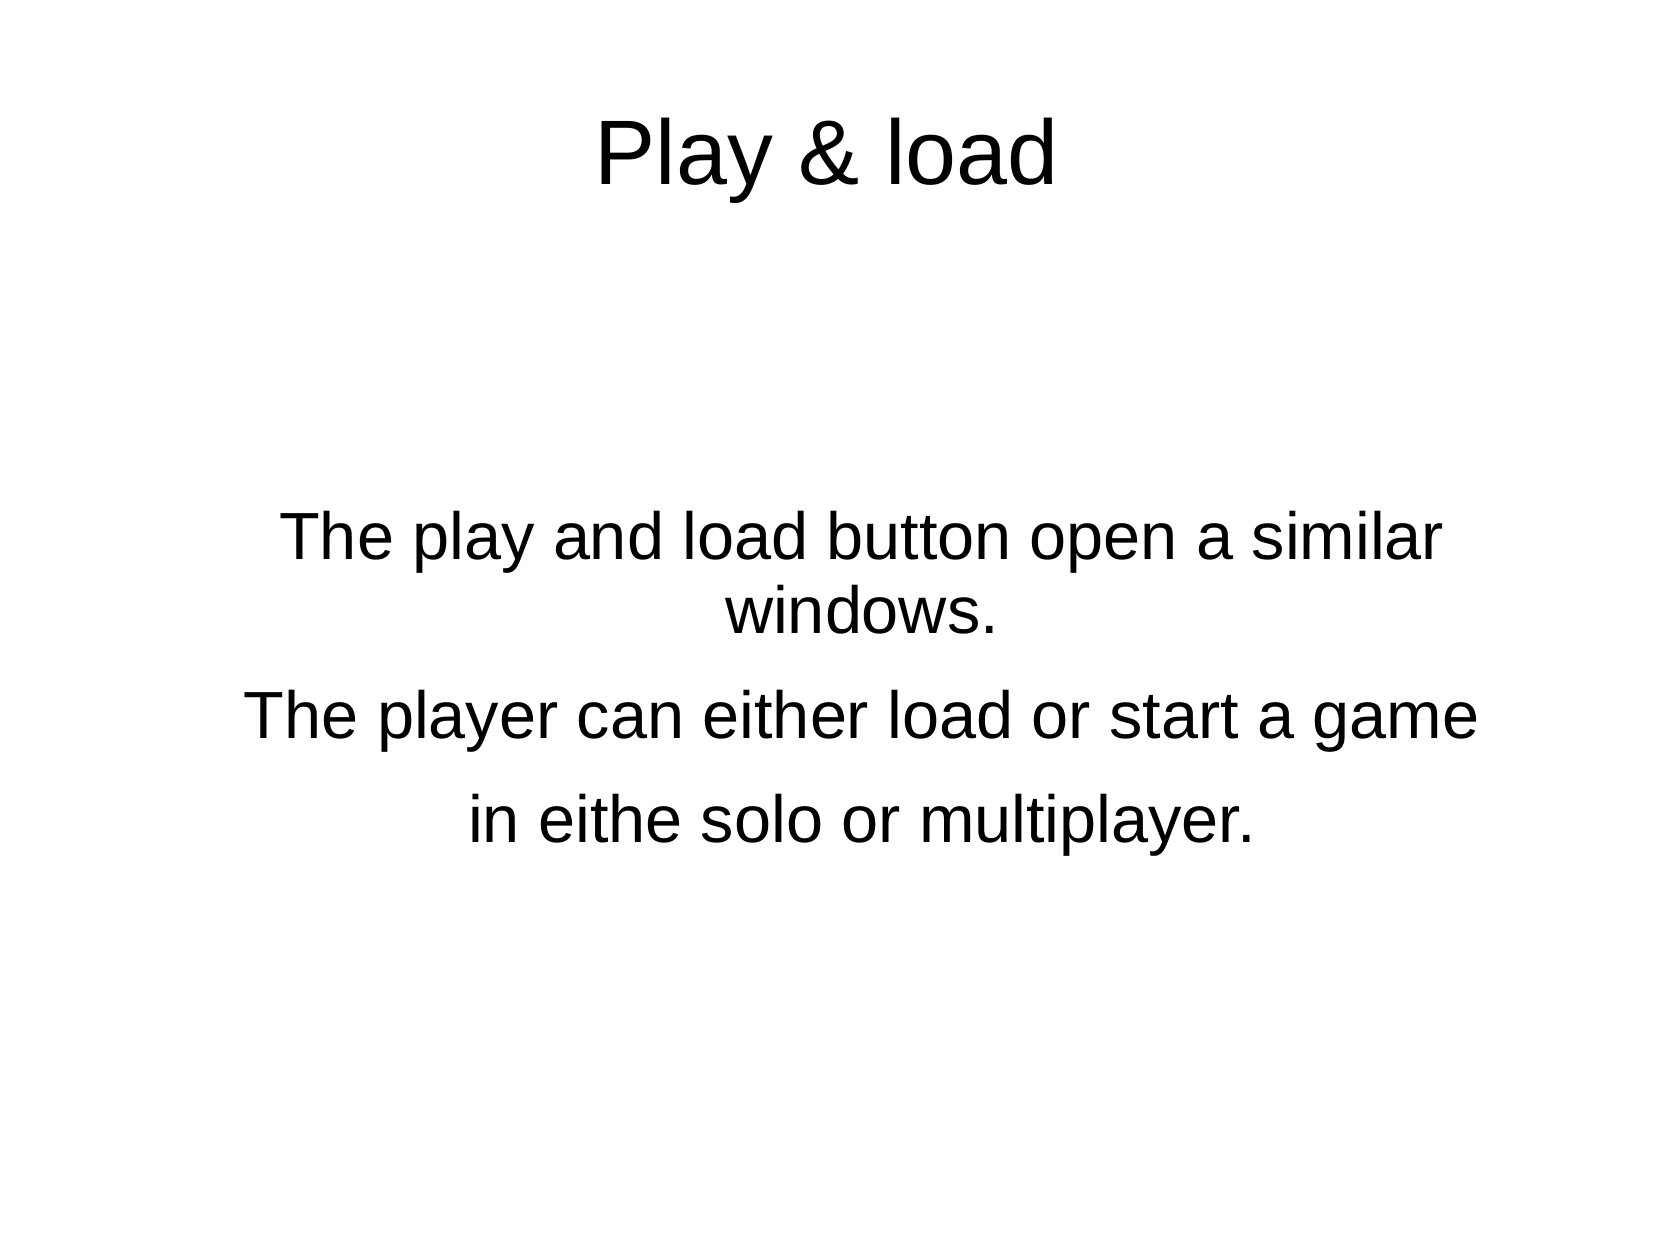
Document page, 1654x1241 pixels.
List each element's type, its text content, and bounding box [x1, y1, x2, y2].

list The play and load button open a similar windows. The player can either load or start a game in eithe solo or multiplayer. [82, 290, 1571, 1109]
title Play & load [82, 49, 1571, 257]
